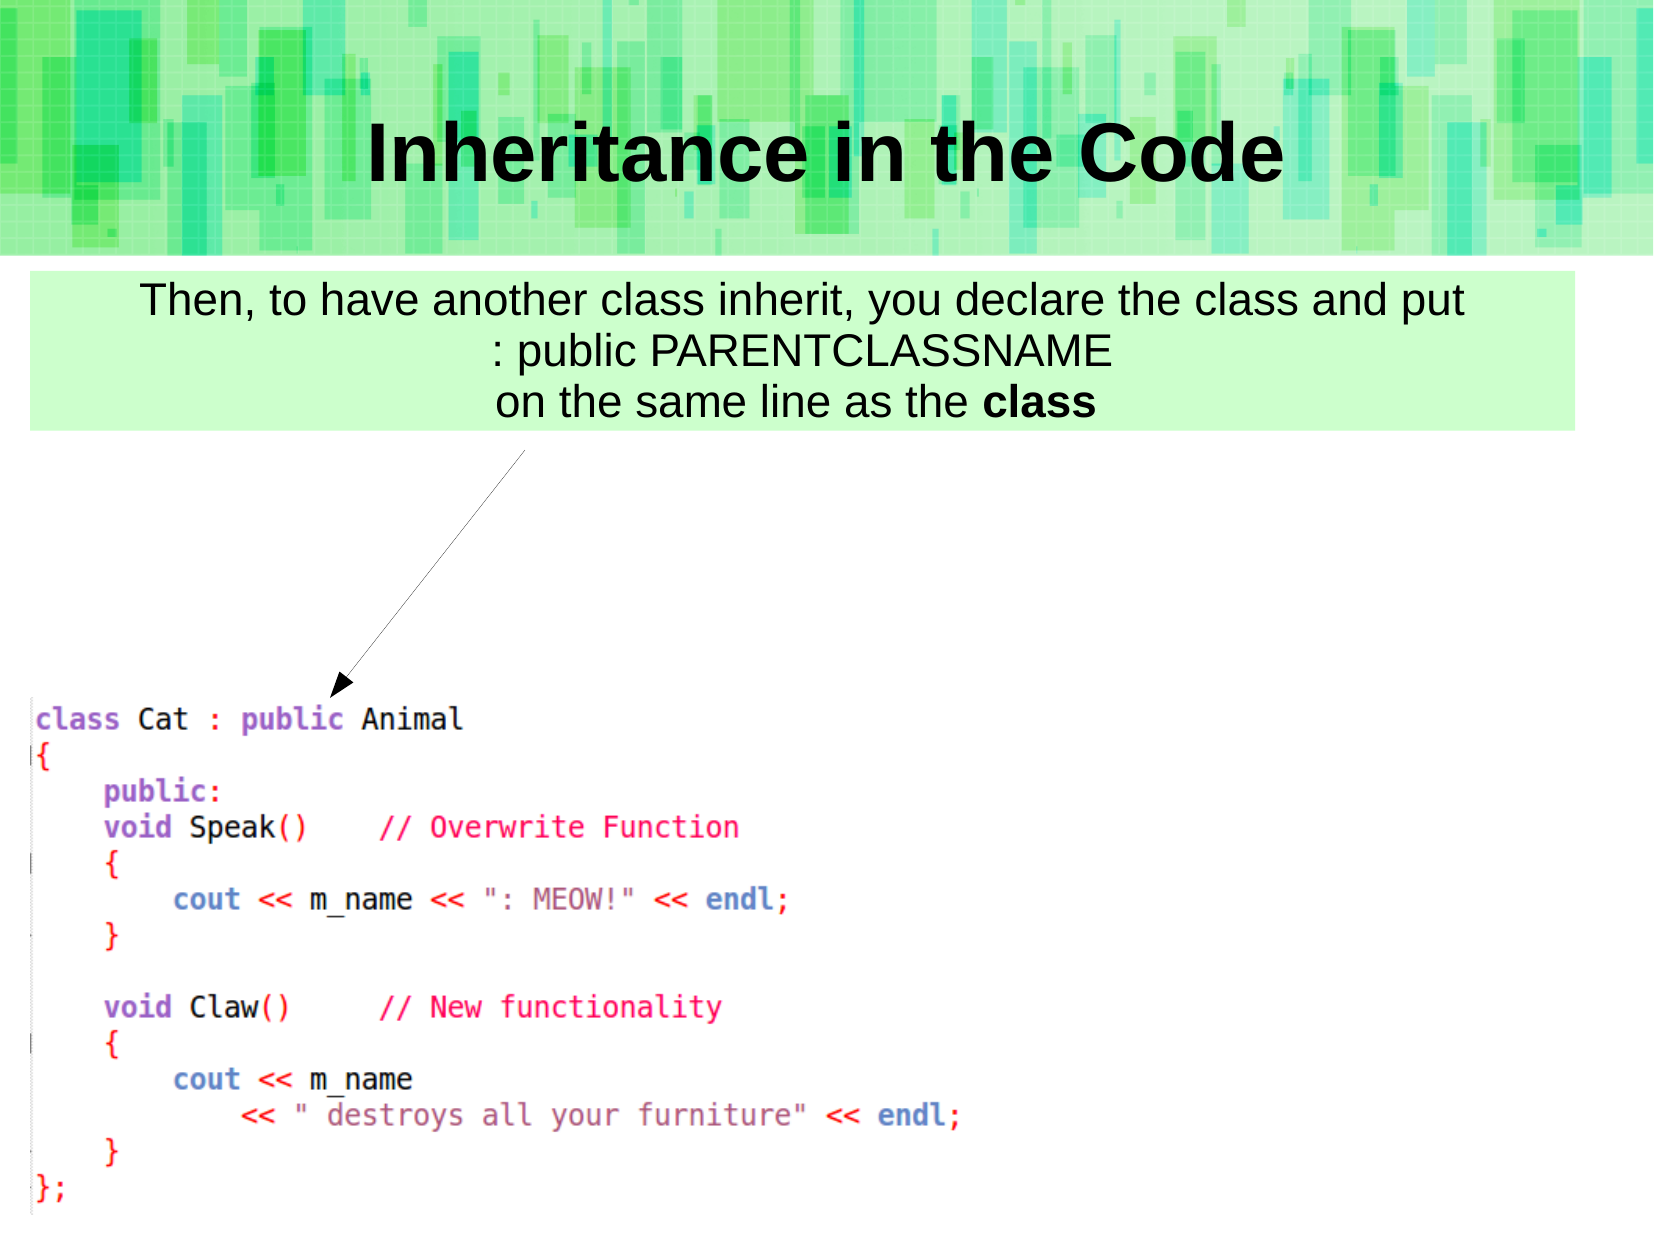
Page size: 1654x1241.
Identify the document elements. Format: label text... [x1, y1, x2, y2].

title Inheritance in the Code [82, 49, 1571, 257]
picture [0, 0, 1654, 1241]
text_box Then, to have another class inherit, you declare the class and put : public PARENTCLASSNAME on the same line as the class [30, 270, 1576, 431]
